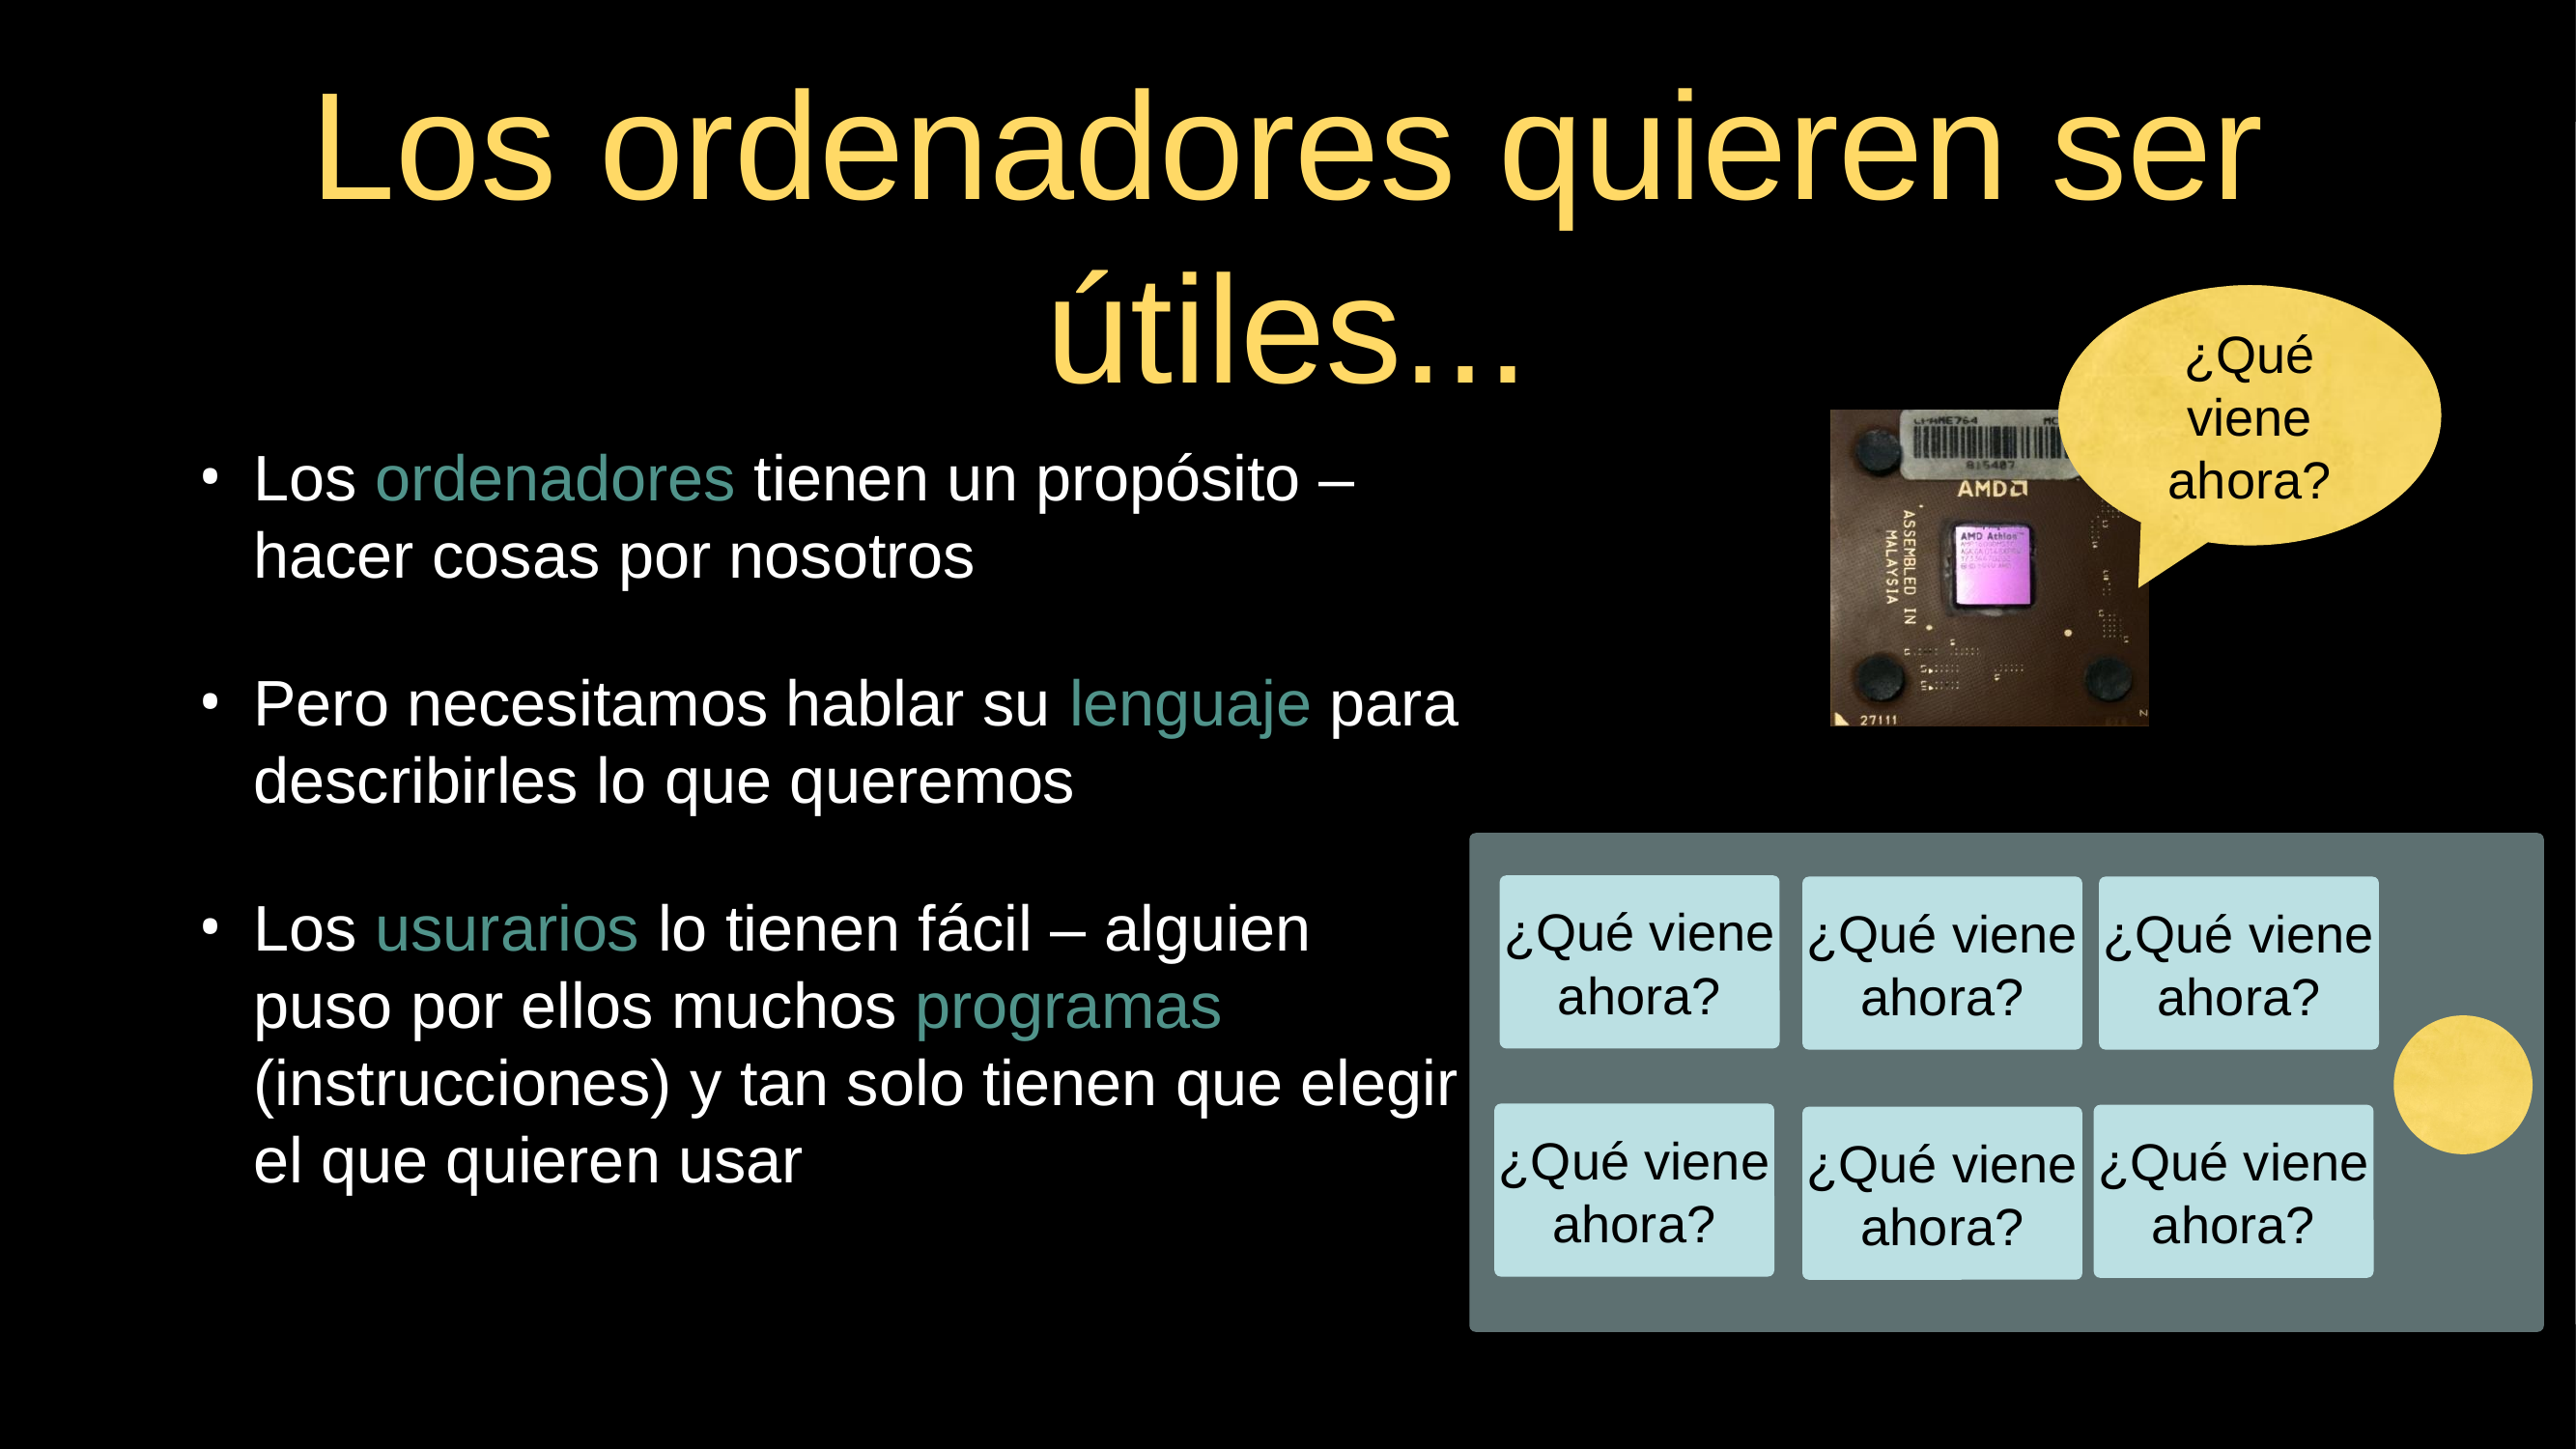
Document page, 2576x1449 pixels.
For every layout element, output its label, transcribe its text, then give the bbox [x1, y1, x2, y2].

text_box ¿Qué viene ahora? [1802, 1106, 2082, 1280]
text_box ¿Qué viene ahora? [2058, 285, 2442, 588]
text_box ¿Qué viene ahora? [1494, 1103, 1775, 1277]
text_box [1469, 833, 2544, 1332]
text_box ¿Qué viene ahora? [1499, 875, 1780, 1049]
list Los ordenadores tienen un propósito – hacer cosas por nosotros Pero necesitamos hablar su lenguaje para describirles lo que queremos Los usurarios lo tienen fácil – alguien puso por ellos muchos programas (instrucciones) y tan solo tienen que elegir el que quieren usar [128, 338, 1472, 1294]
text_box ¿Qué viene ahora? [2093, 1104, 2374, 1278]
picture [1830, 410, 2149, 727]
text_box ¿Qué viene ahora? [2099, 876, 2380, 1050]
text_box ¿Qué viene ahora? [1802, 876, 2082, 1050]
title Los ordenadores quieren ser útiles... [128, 122, 2448, 338]
